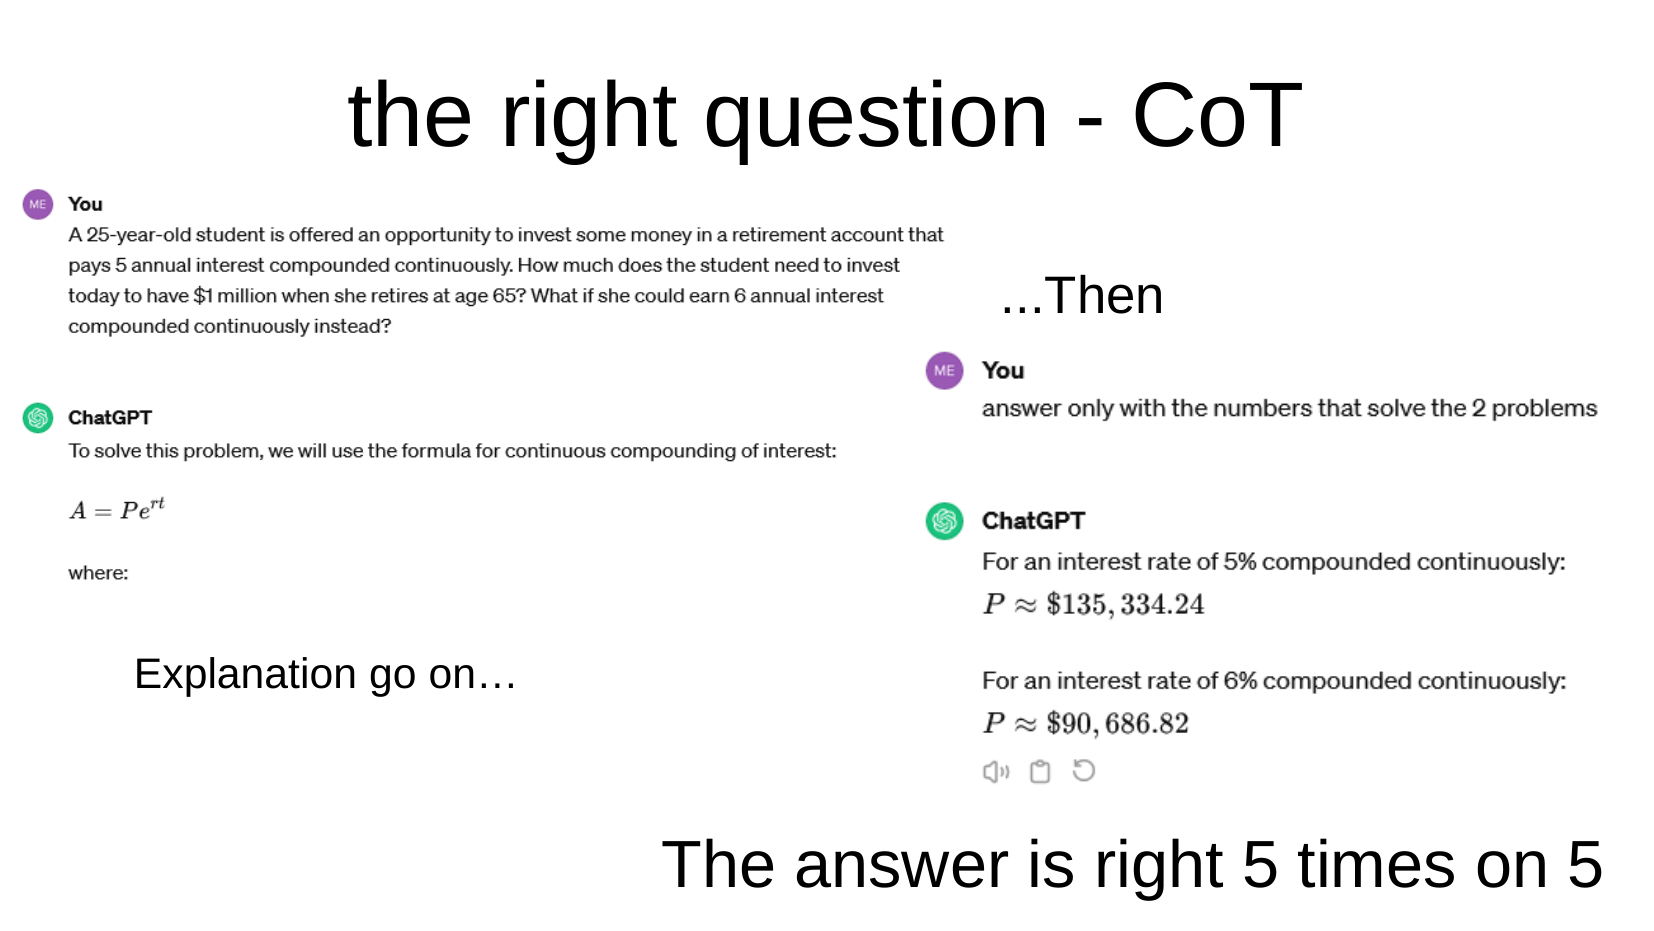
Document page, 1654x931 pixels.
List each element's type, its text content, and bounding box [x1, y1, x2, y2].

picture [0, 169, 1654, 791]
title the right question - CoT [82, 37, 1571, 193]
list ...Then [944, 265, 1388, 325]
list The answer is right 5 times on 5 [590, 826, 1654, 931]
list Explanation go on… [88, 649, 532, 709]
